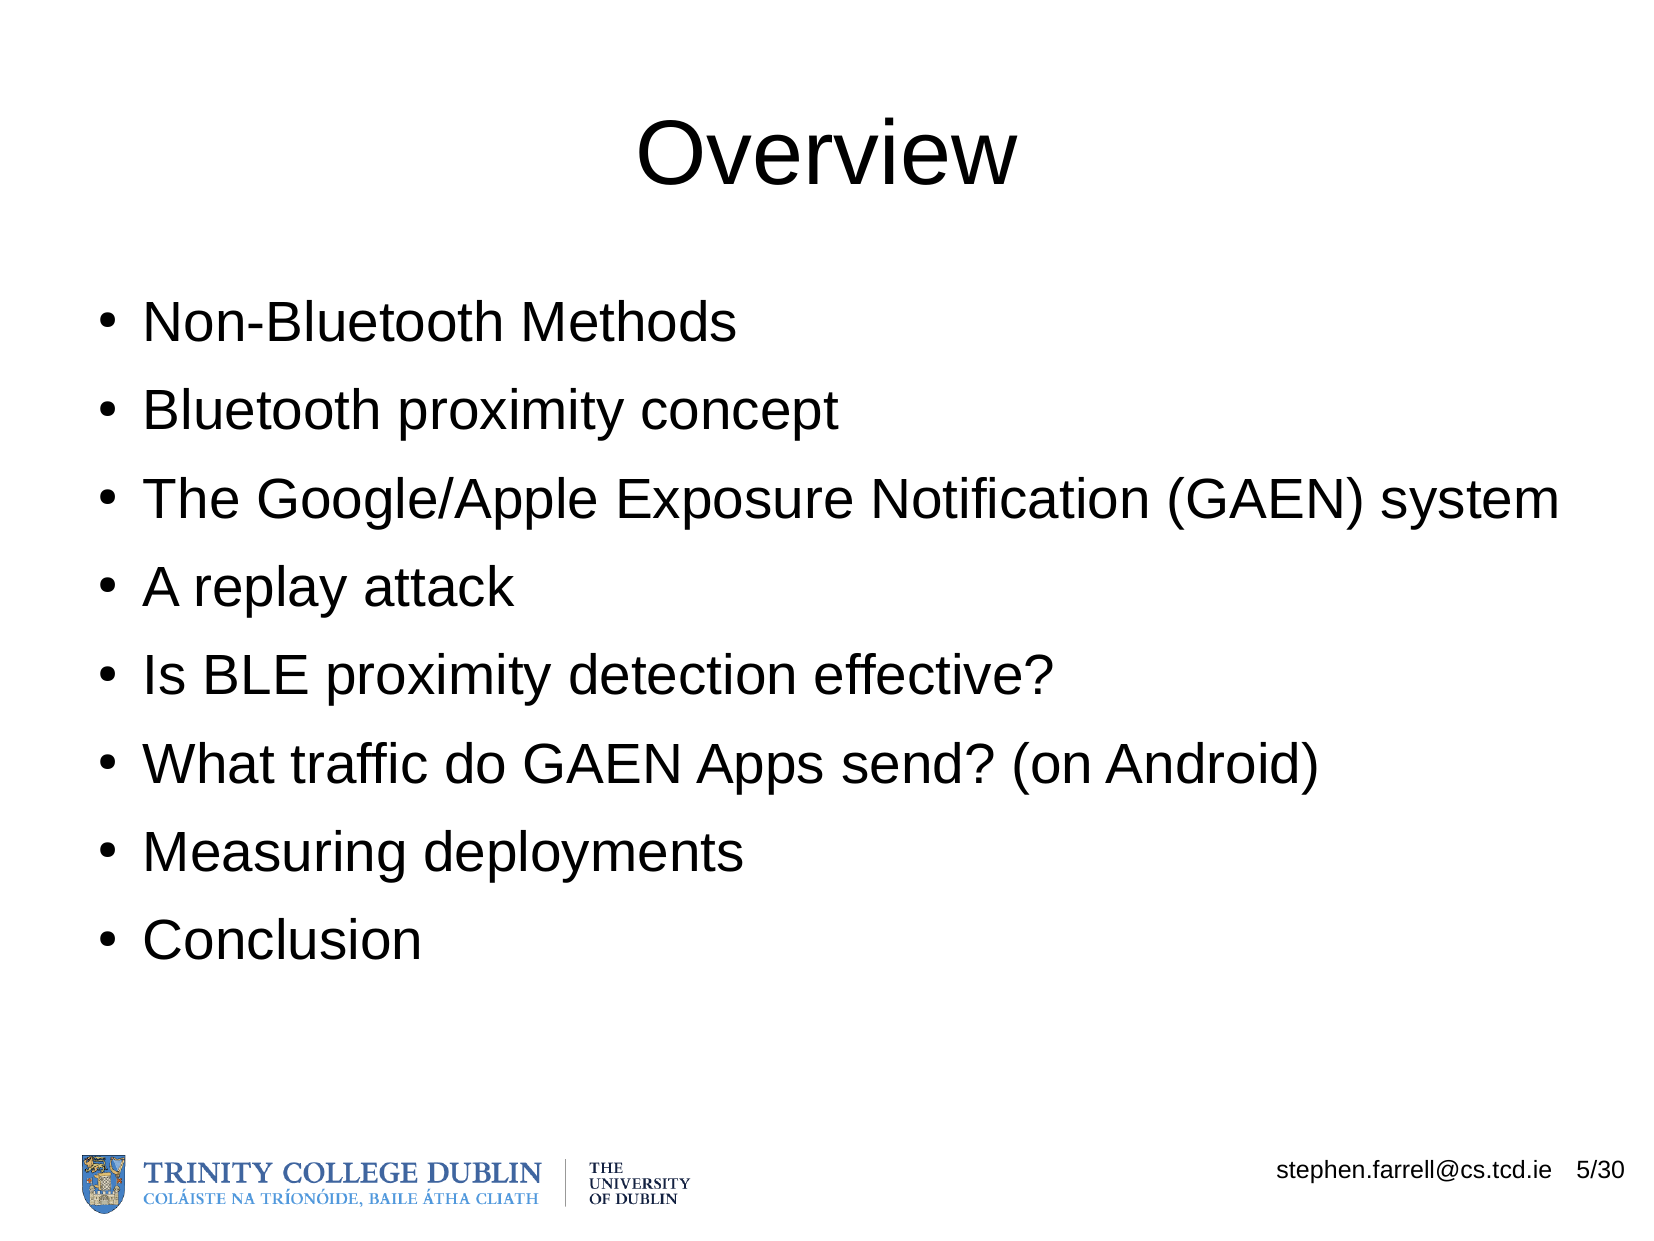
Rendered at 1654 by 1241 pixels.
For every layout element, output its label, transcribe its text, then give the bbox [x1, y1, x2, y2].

title Overview [82, 49, 1571, 257]
picture [82, 1155, 694, 1214]
list Non-Bluetooth Methods Bluetooth proximity concept The Google/Apple Exposure Notification (GAEN) system A replay attack Is BLE proximity detection effective? What traffic do GAEN Apps send? (on Android) Measuring deployments Conclusion [82, 290, 1571, 1010]
